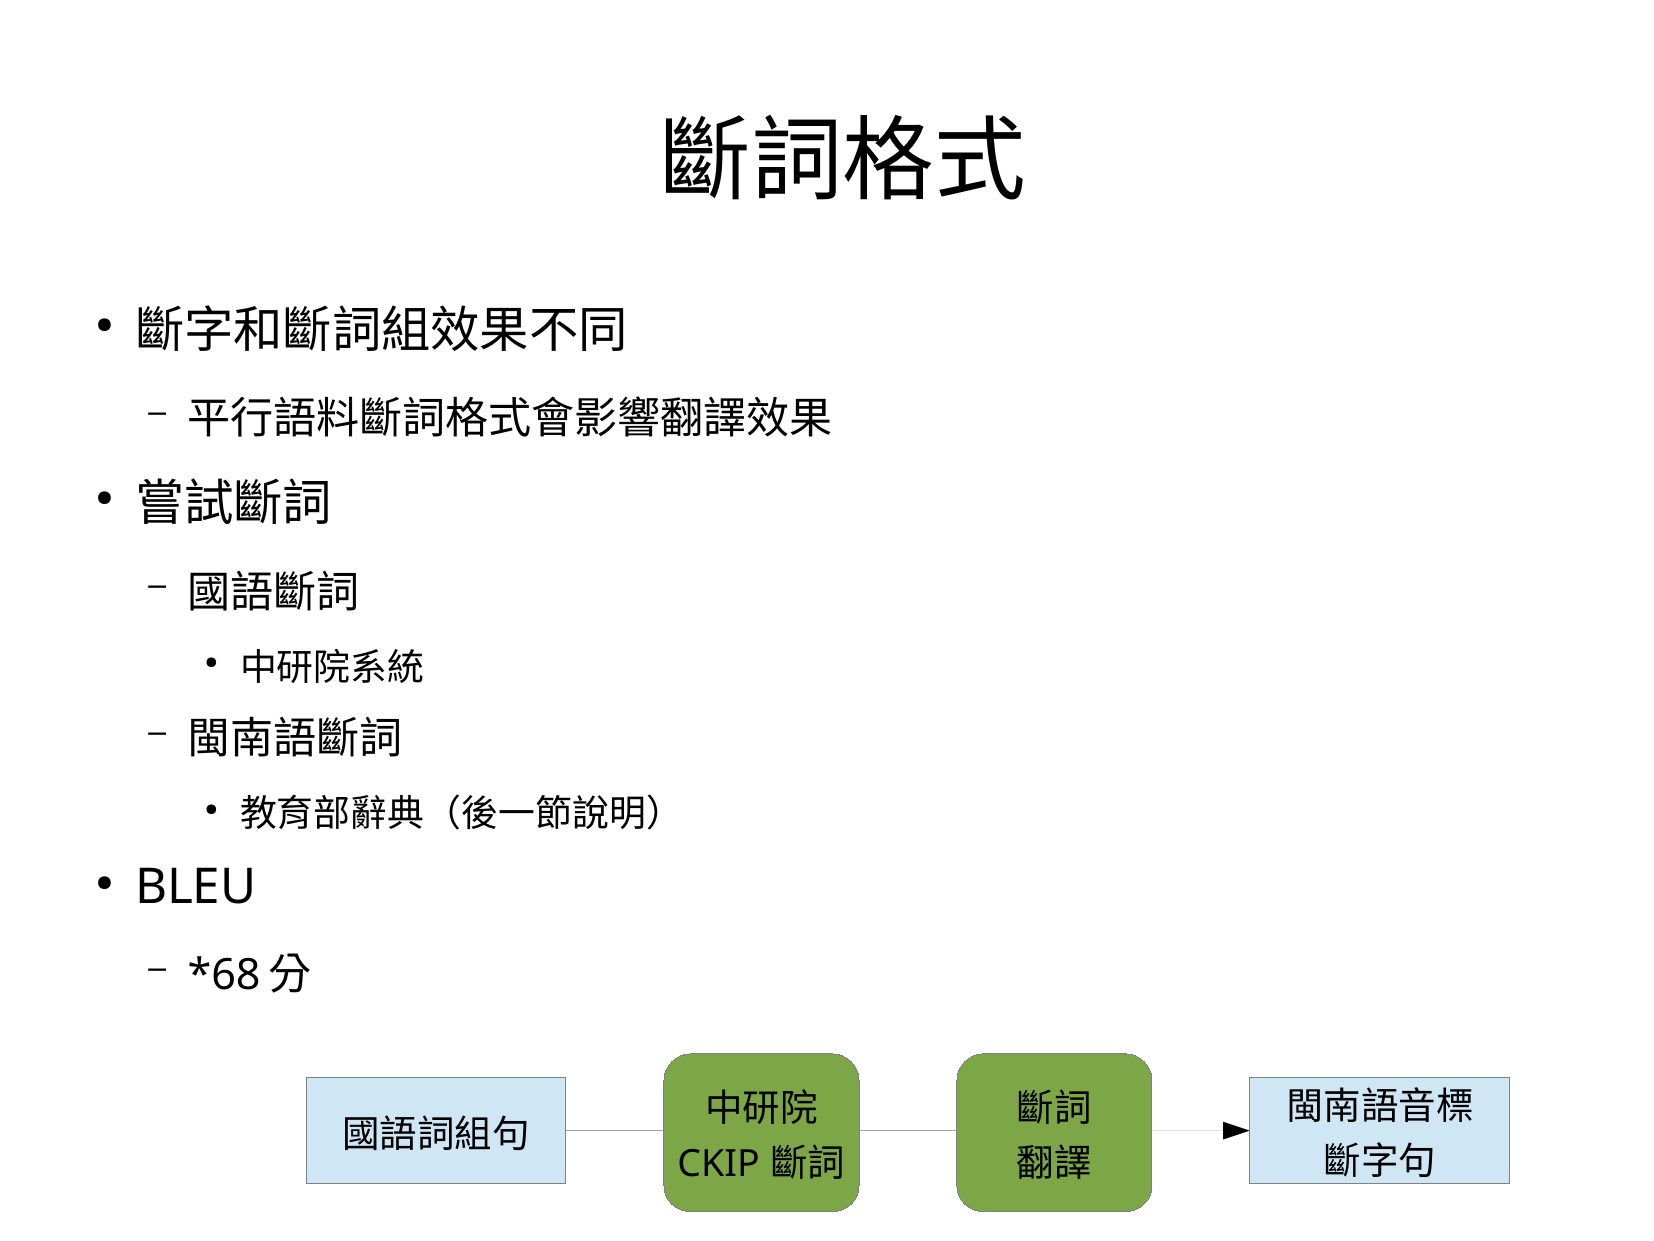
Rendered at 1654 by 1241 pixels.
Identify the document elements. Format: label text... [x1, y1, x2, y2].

text_box 國語詞組句 [306, 1077, 566, 1184]
title 斷詞格式 [82, 49, 1571, 257]
list 斷字和斷詞組效果不同 平行語料斷詞格式會影響翻譯效果 嘗試斷詞 國語斷詞 中研院系統 閩南語斷詞 教育部辭典（後一節說明） BLEU *68分 [82, 290, 1538, 1010]
text_box 斷詞 翻譯 [956, 1053, 1152, 1212]
text_box 閩南語音標 斷字句 [1249, 1077, 1510, 1184]
text_box 中研院 CKIP斷詞 [663, 1053, 860, 1212]
